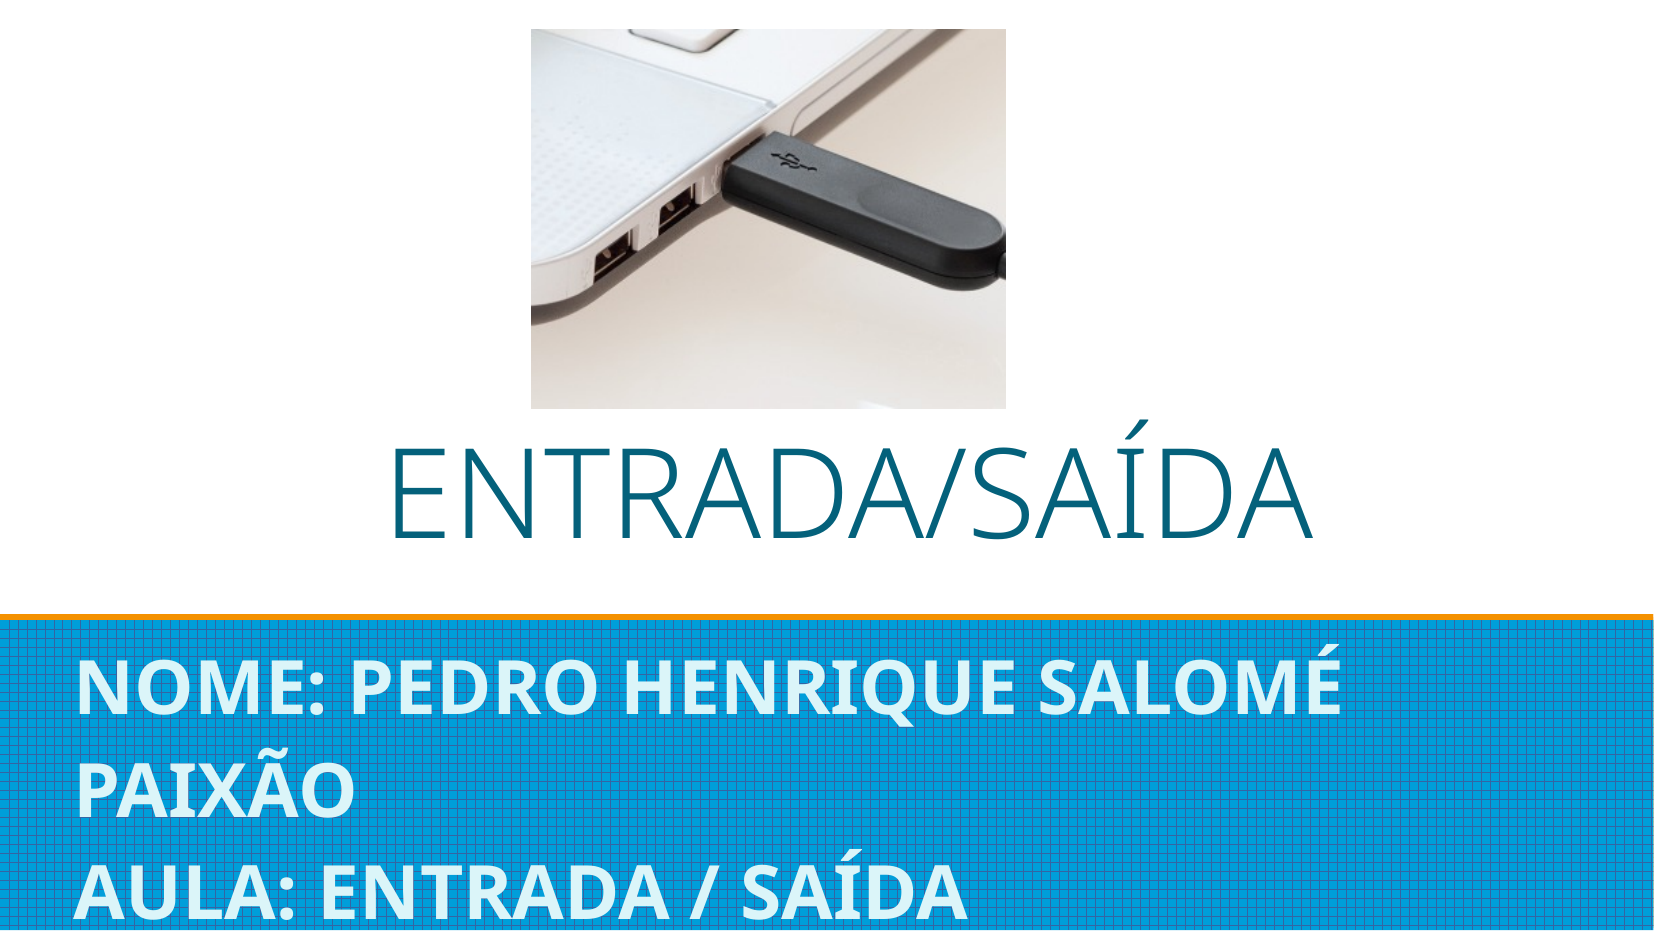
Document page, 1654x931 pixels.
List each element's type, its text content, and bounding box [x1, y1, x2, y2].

subtitle NOME: PEDRO HENRIQUE SALOMÉ PAIXÃO AULA: ENTRADA / SAÍDA [73, 634, 1551, 827]
title ENTRADA/SAÍDA [88, 44, 1565, 576]
picture [531, 29, 1006, 410]
